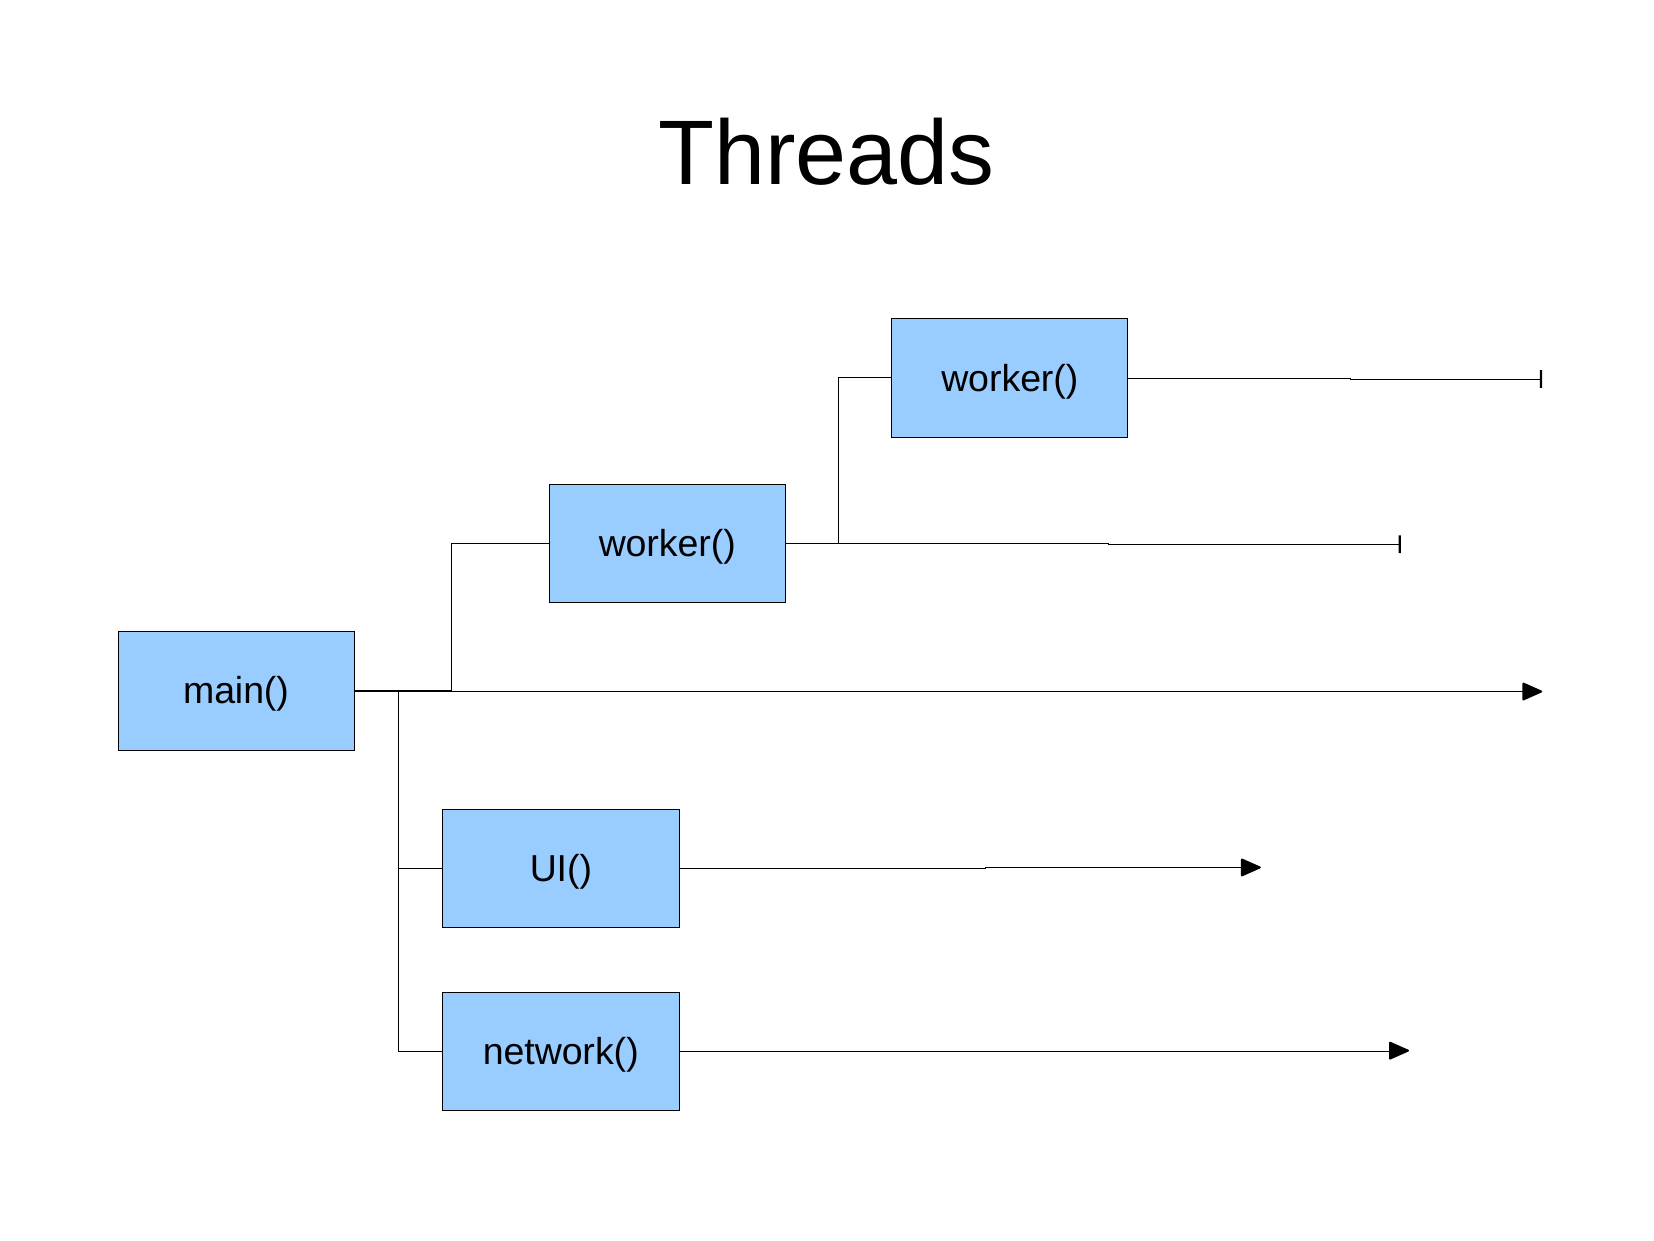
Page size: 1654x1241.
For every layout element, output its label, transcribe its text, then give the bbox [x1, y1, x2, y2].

text_box worker() [891, 318, 1128, 438]
text_box main() [118, 631, 355, 751]
text_box worker() [549, 484, 786, 603]
text_box UI() [442, 809, 680, 928]
title Threads [82, 49, 1571, 257]
text_box network() [442, 992, 680, 1111]
